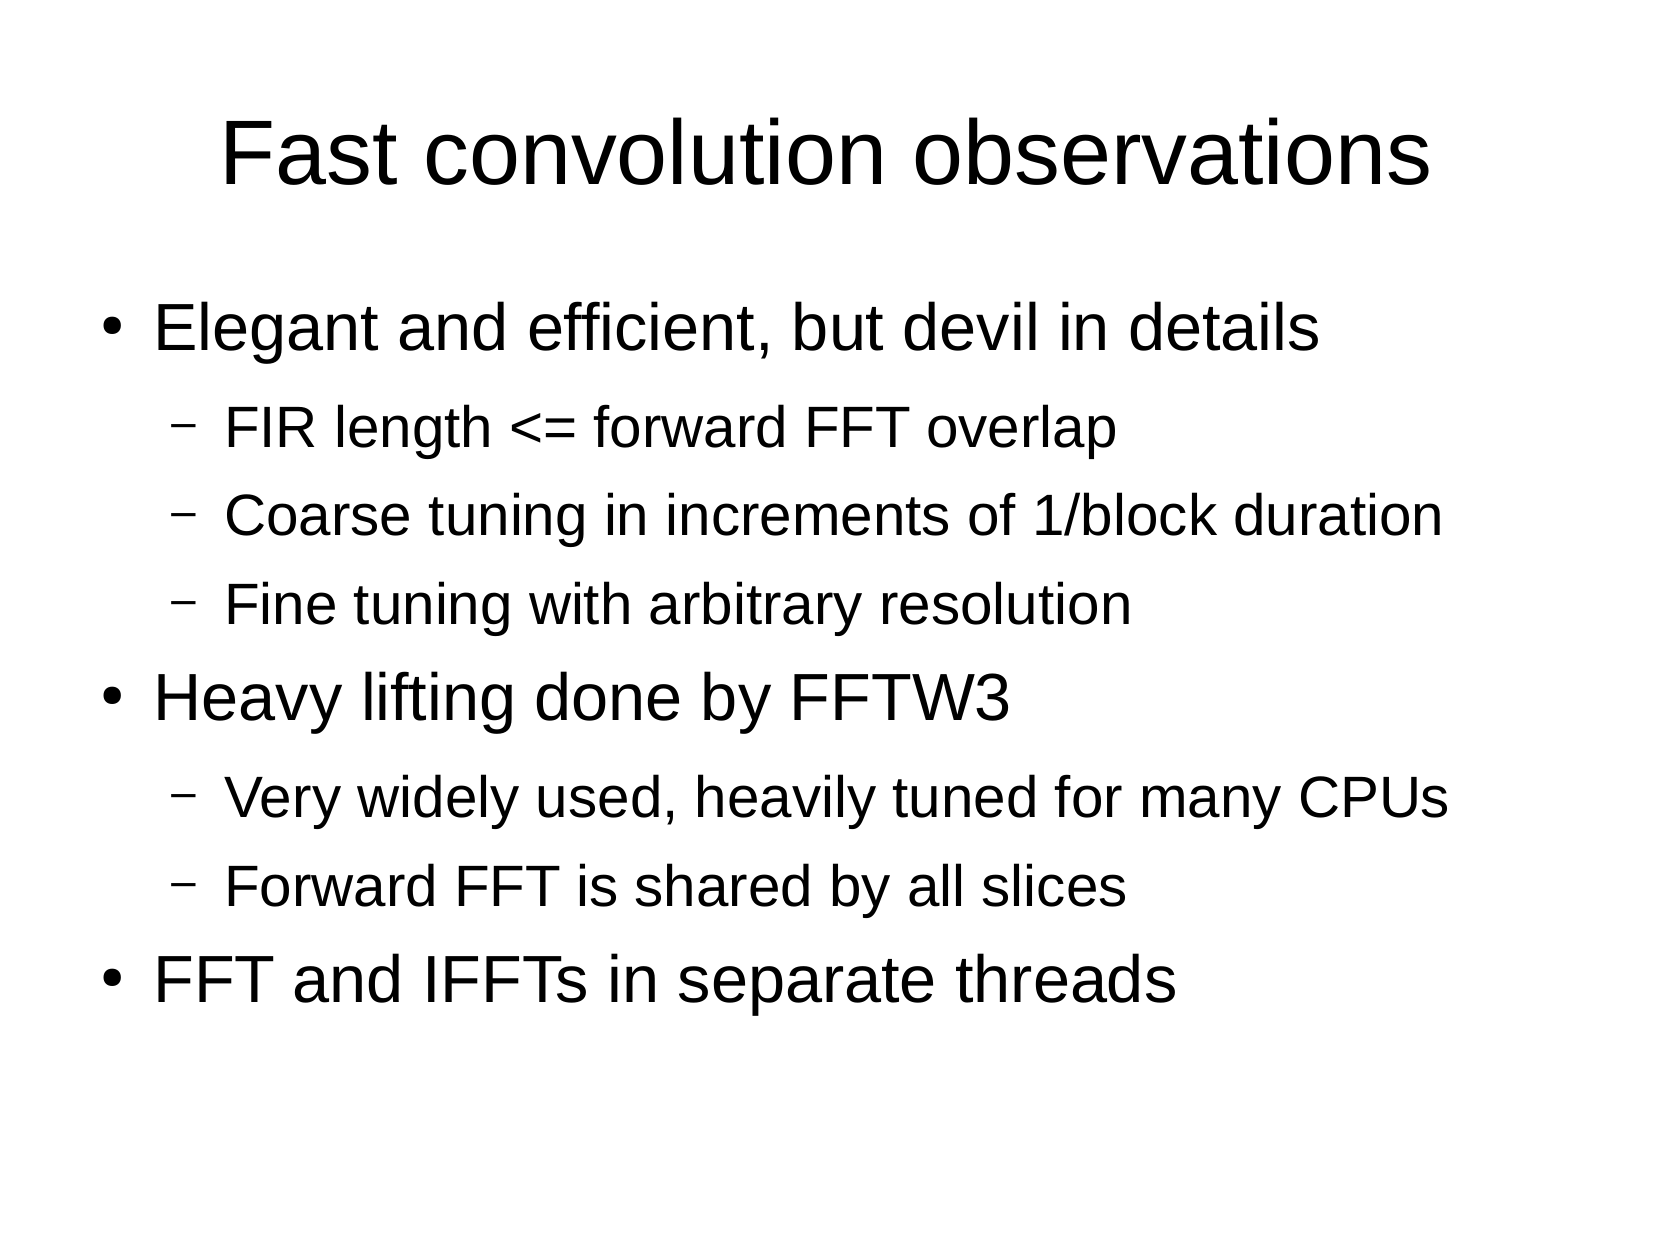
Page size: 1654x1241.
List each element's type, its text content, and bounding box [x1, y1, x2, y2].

title Fast convolution observations [82, 49, 1571, 257]
list Elegant and efficient, but devil in details FIR length <= forward FFT overlap Coarse tuning in increments of 1/block duration Fine tuning with arbitrary resolution Heavy lifting done by FFTW3 Very widely used, heavily tuned for many CPUs Forward FFT is shared by all slices FFT and IFFTs in separate threads [82, 290, 1571, 1109]
